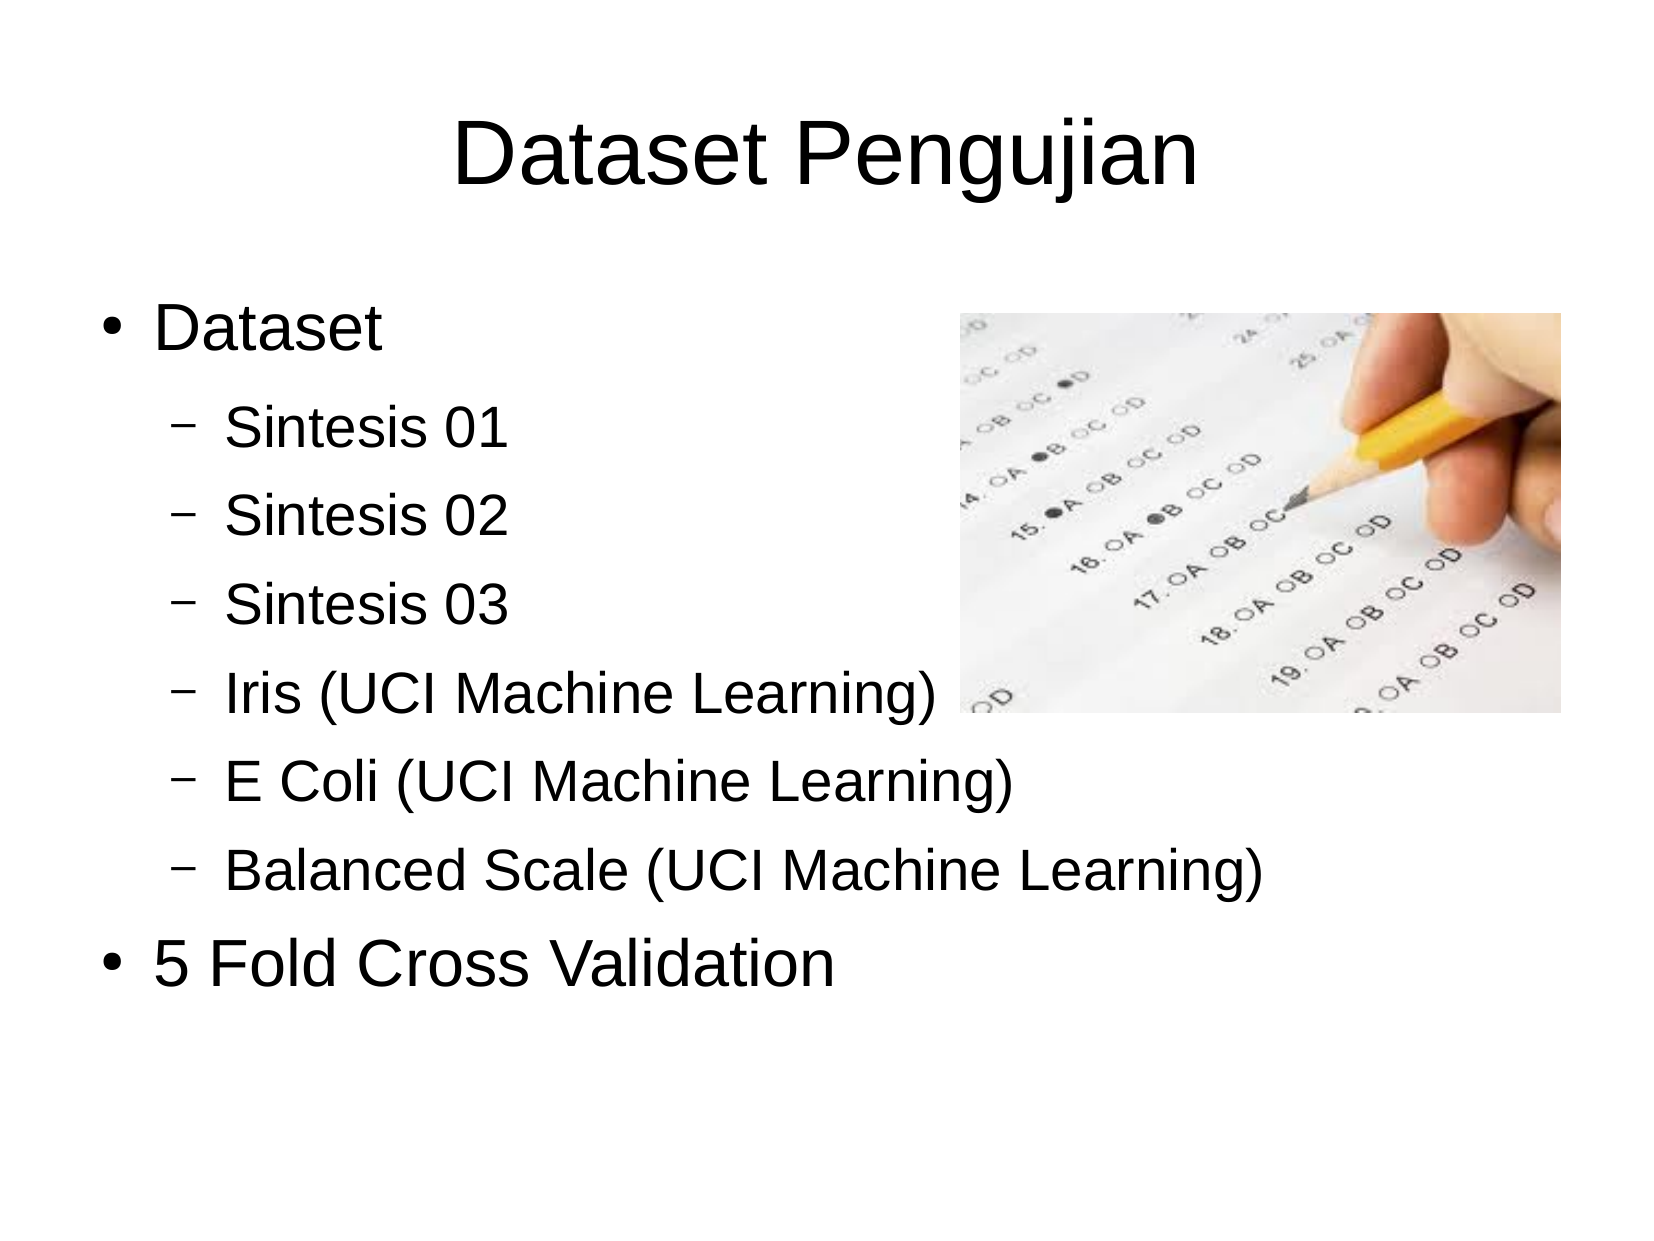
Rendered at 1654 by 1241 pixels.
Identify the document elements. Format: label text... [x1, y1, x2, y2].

list Dataset Sintesis 01 Sintesis 02 Sintesis 03 Iris (UCI Machine Learning) E Coli (UCI Machine Learning) Balanced Scale (UCI Machine Learning) 5 Fold Cross Validation [82, 290, 1571, 1010]
title Dataset Pengujian [82, 49, 1571, 257]
